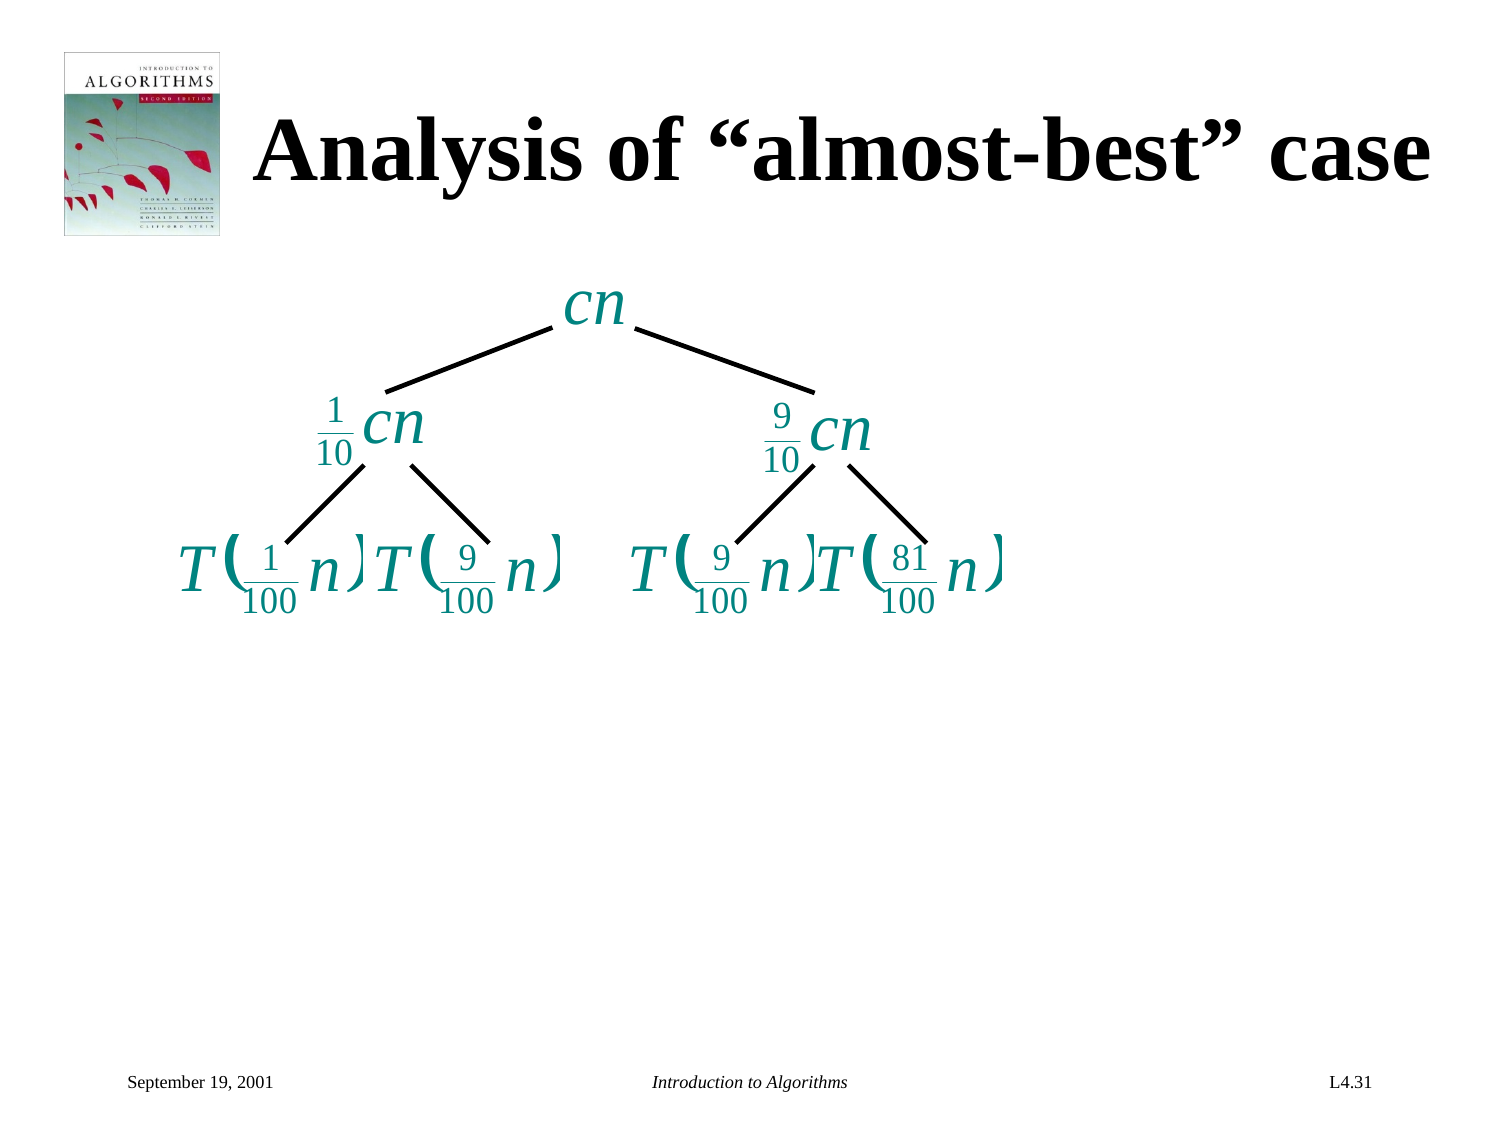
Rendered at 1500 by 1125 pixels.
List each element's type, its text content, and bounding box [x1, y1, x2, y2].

chart [313, 387, 429, 470]
title Analysis of “almost-best” case [237, 49, 1475, 238]
text_box L4.<number> [1074, 1062, 1388, 1101]
picture [64, 52, 220, 236]
text_box September 19, 2001 [112, 1062, 426, 1101]
chart [760, 395, 876, 477]
chart [177, 534, 363, 618]
text_box Introduction to Algorithms [512, 1062, 988, 1101]
chart [373, 534, 560, 618]
chart [560, 287, 628, 330]
chart [815, 534, 1002, 618]
chart [628, 534, 814, 618]
